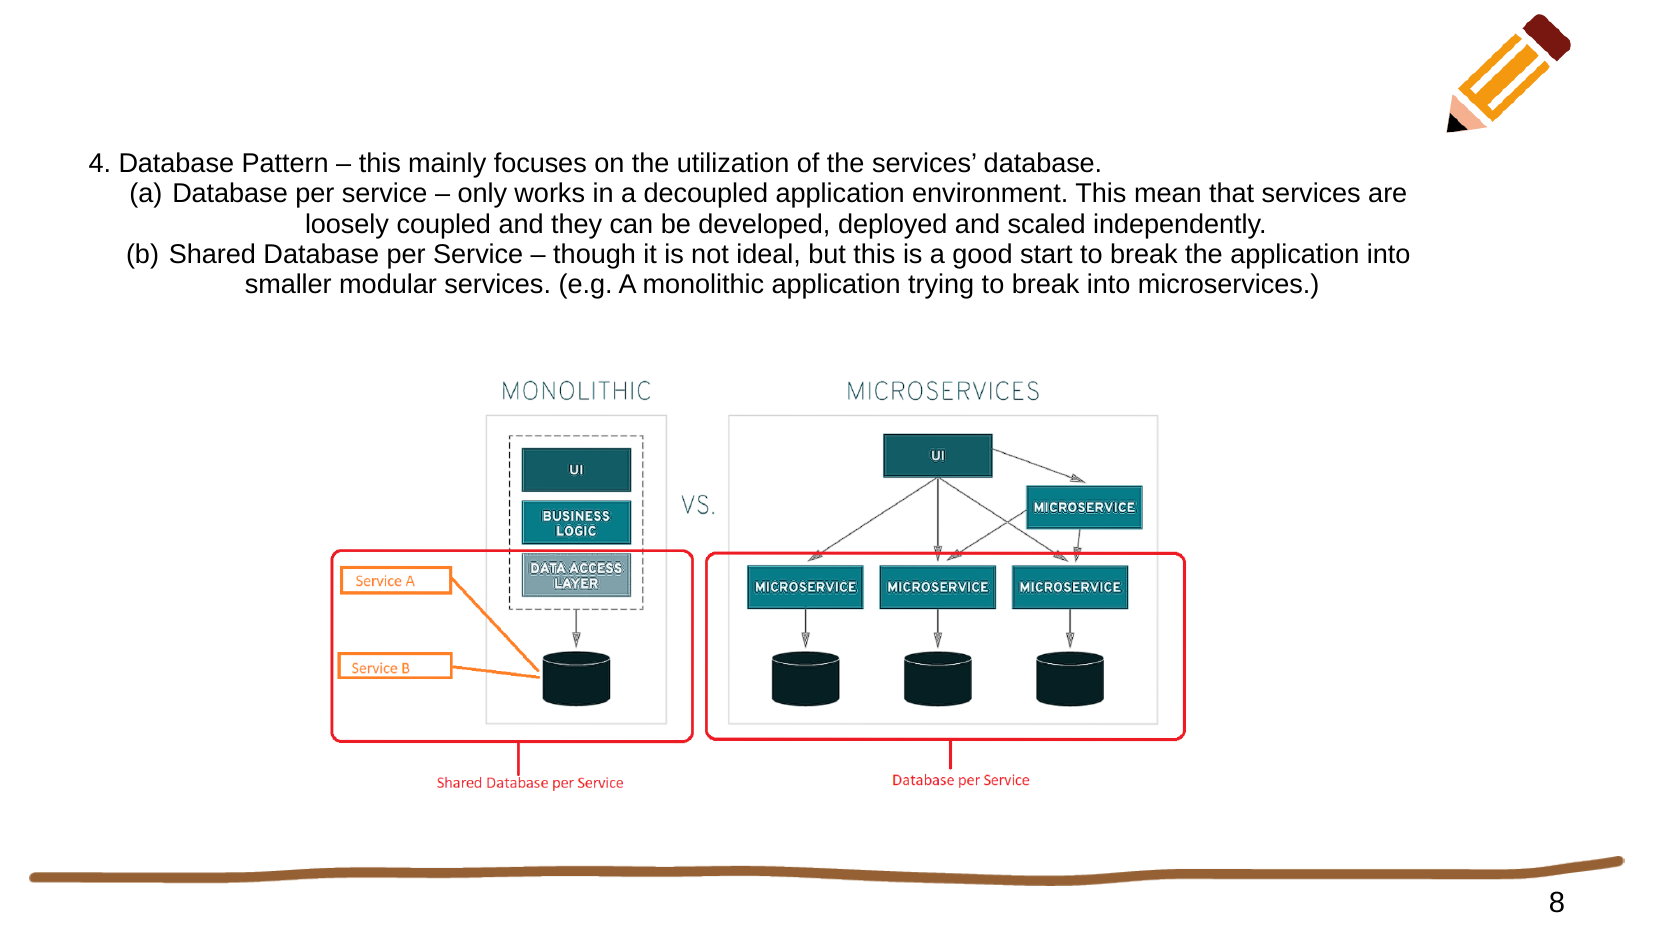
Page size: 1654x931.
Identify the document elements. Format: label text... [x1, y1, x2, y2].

picture [1446, 14, 1571, 133]
picture [29, 856, 1625, 886]
subtitle 4. Database Pattern – this mainly focuses on the utilization of the services’ database. Database per service – only works in a decoupled application environment. This mean that services are loosely coupled and they can be developed, deployed and scaled independently. Shared Database per Service – though it is not ideal, but this is a good start to break the application into smaller modular services. (e.g. A monolithic application trying to break into microservices.) [88, 29, 1447, 509]
picture [286, 301, 1217, 826]
